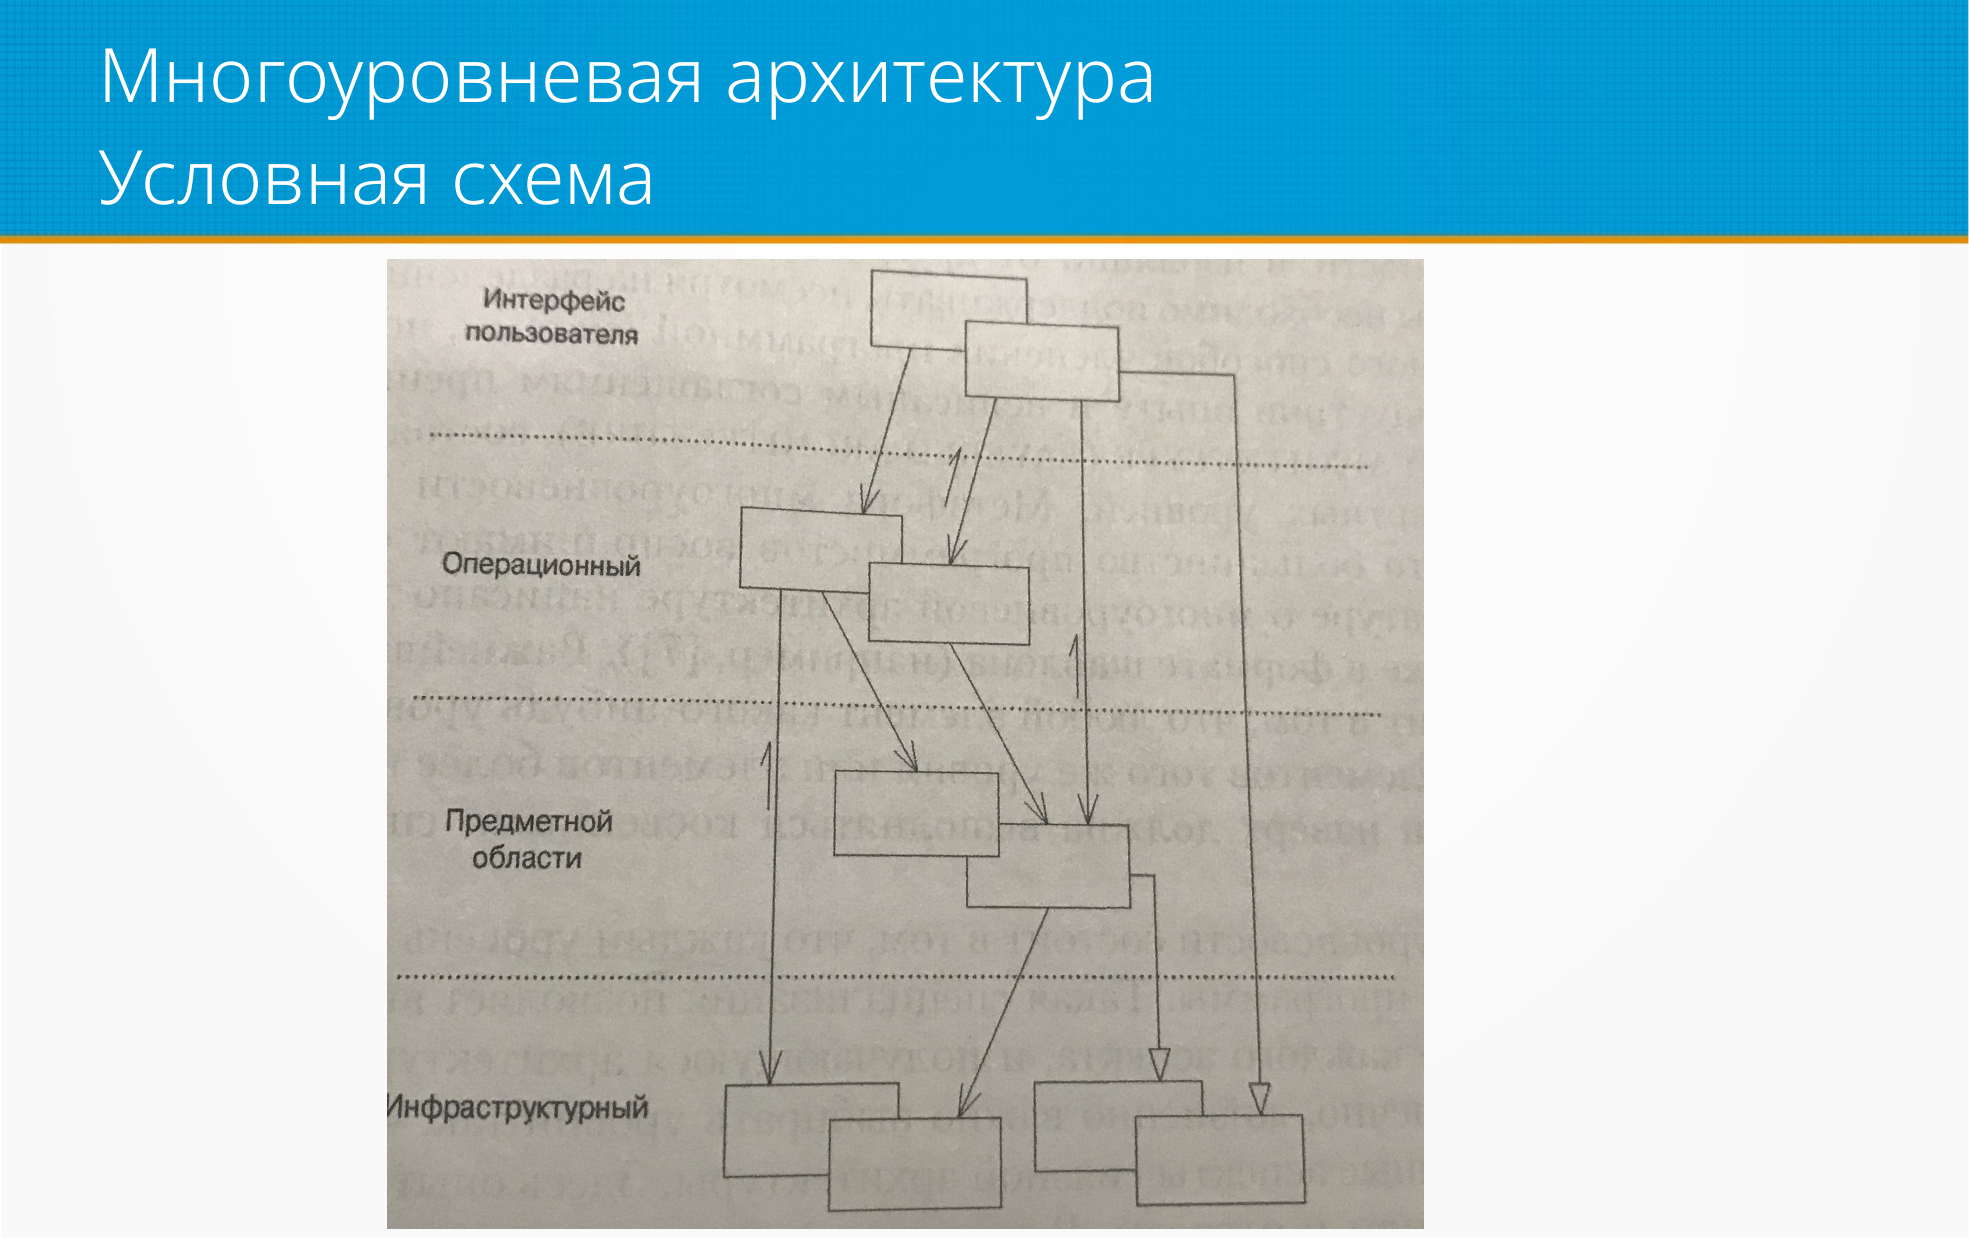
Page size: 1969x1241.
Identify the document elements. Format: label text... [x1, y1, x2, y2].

title Многоуровневая архитектура Условная схема [98, 19, 1870, 227]
picture [0, 233, 1969, 1241]
